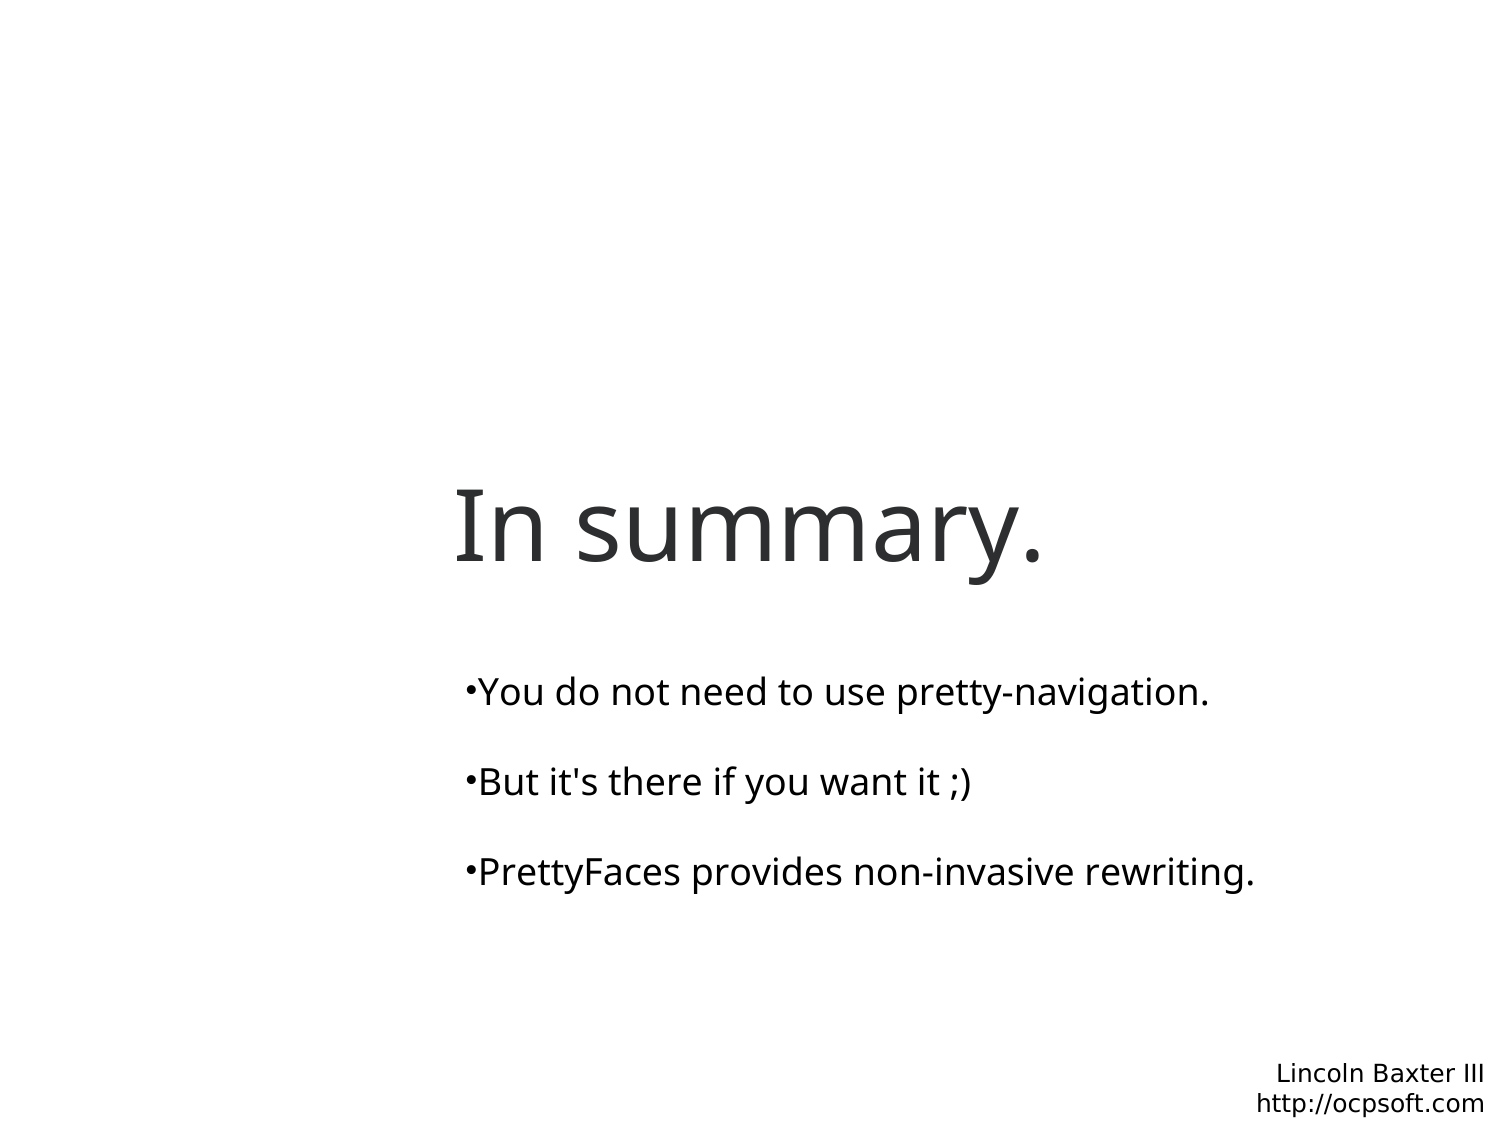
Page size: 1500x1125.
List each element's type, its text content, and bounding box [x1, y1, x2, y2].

text_box You do not need to use pretty-navigation. But it's there if you want it ;) PrettyFaces provides non-invasive rewriting. [450, 660, 1330, 901]
subtitle In summary. [75, 119, 1425, 923]
